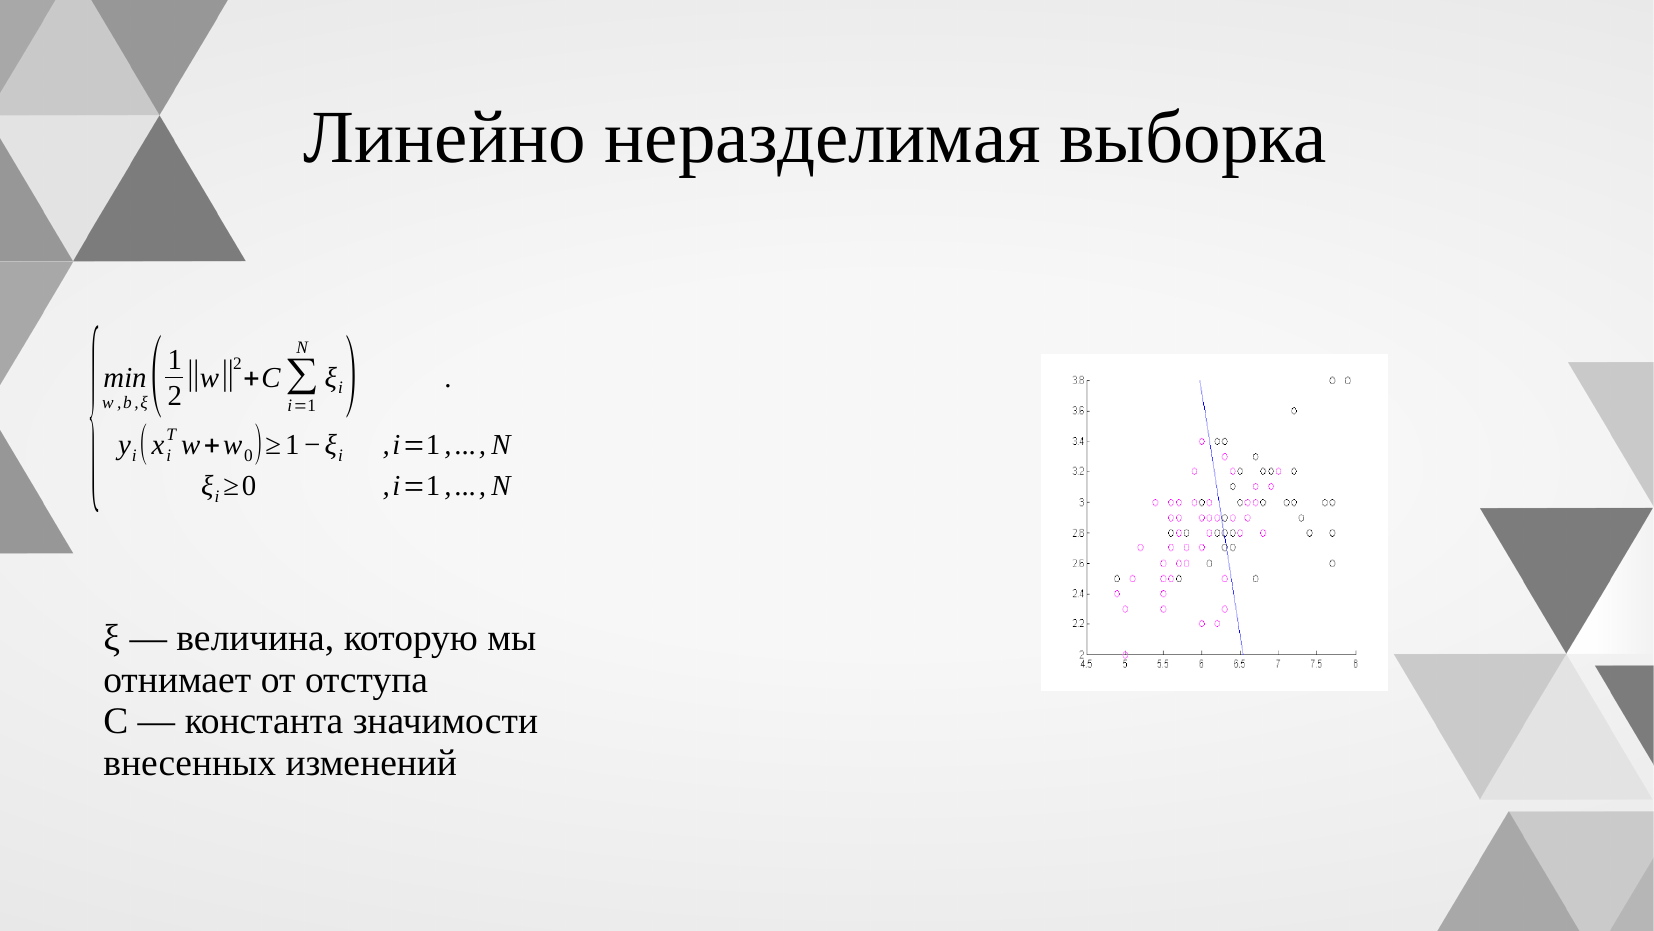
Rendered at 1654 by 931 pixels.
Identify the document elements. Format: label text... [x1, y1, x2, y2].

text_box ξ — величина, которую мы отнимает от отступа C — константа значимости внесенных изменений [88, 609, 591, 835]
chart [88, 324, 515, 515]
text_box Линейно неразделимая выборка [288, 88, 1365, 207]
picture [0, 0, 1654, 931]
